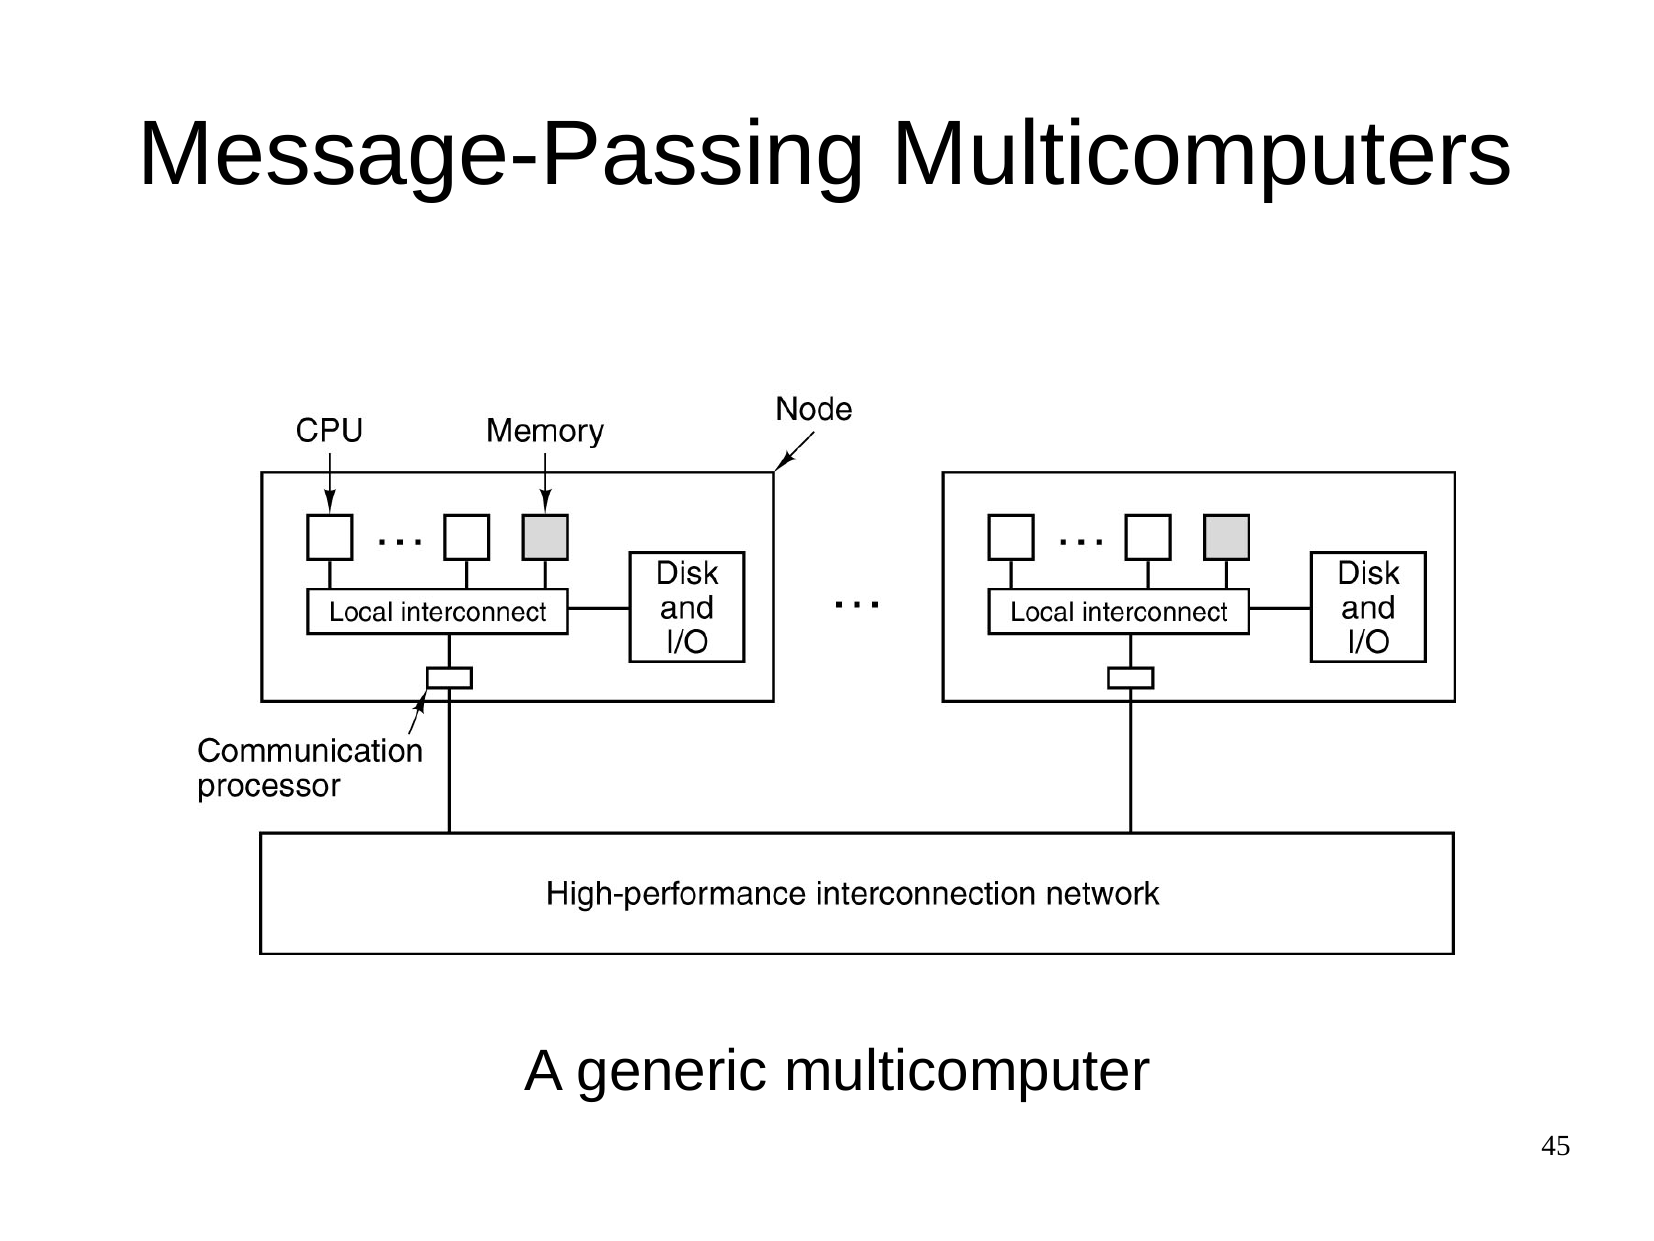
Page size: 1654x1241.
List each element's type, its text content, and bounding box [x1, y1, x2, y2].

title Message-Passing Multicomputers [82, 49, 1571, 257]
picture [197, 389, 1456, 955]
text_box A generic multicomputer [510, 1030, 1166, 1111]
